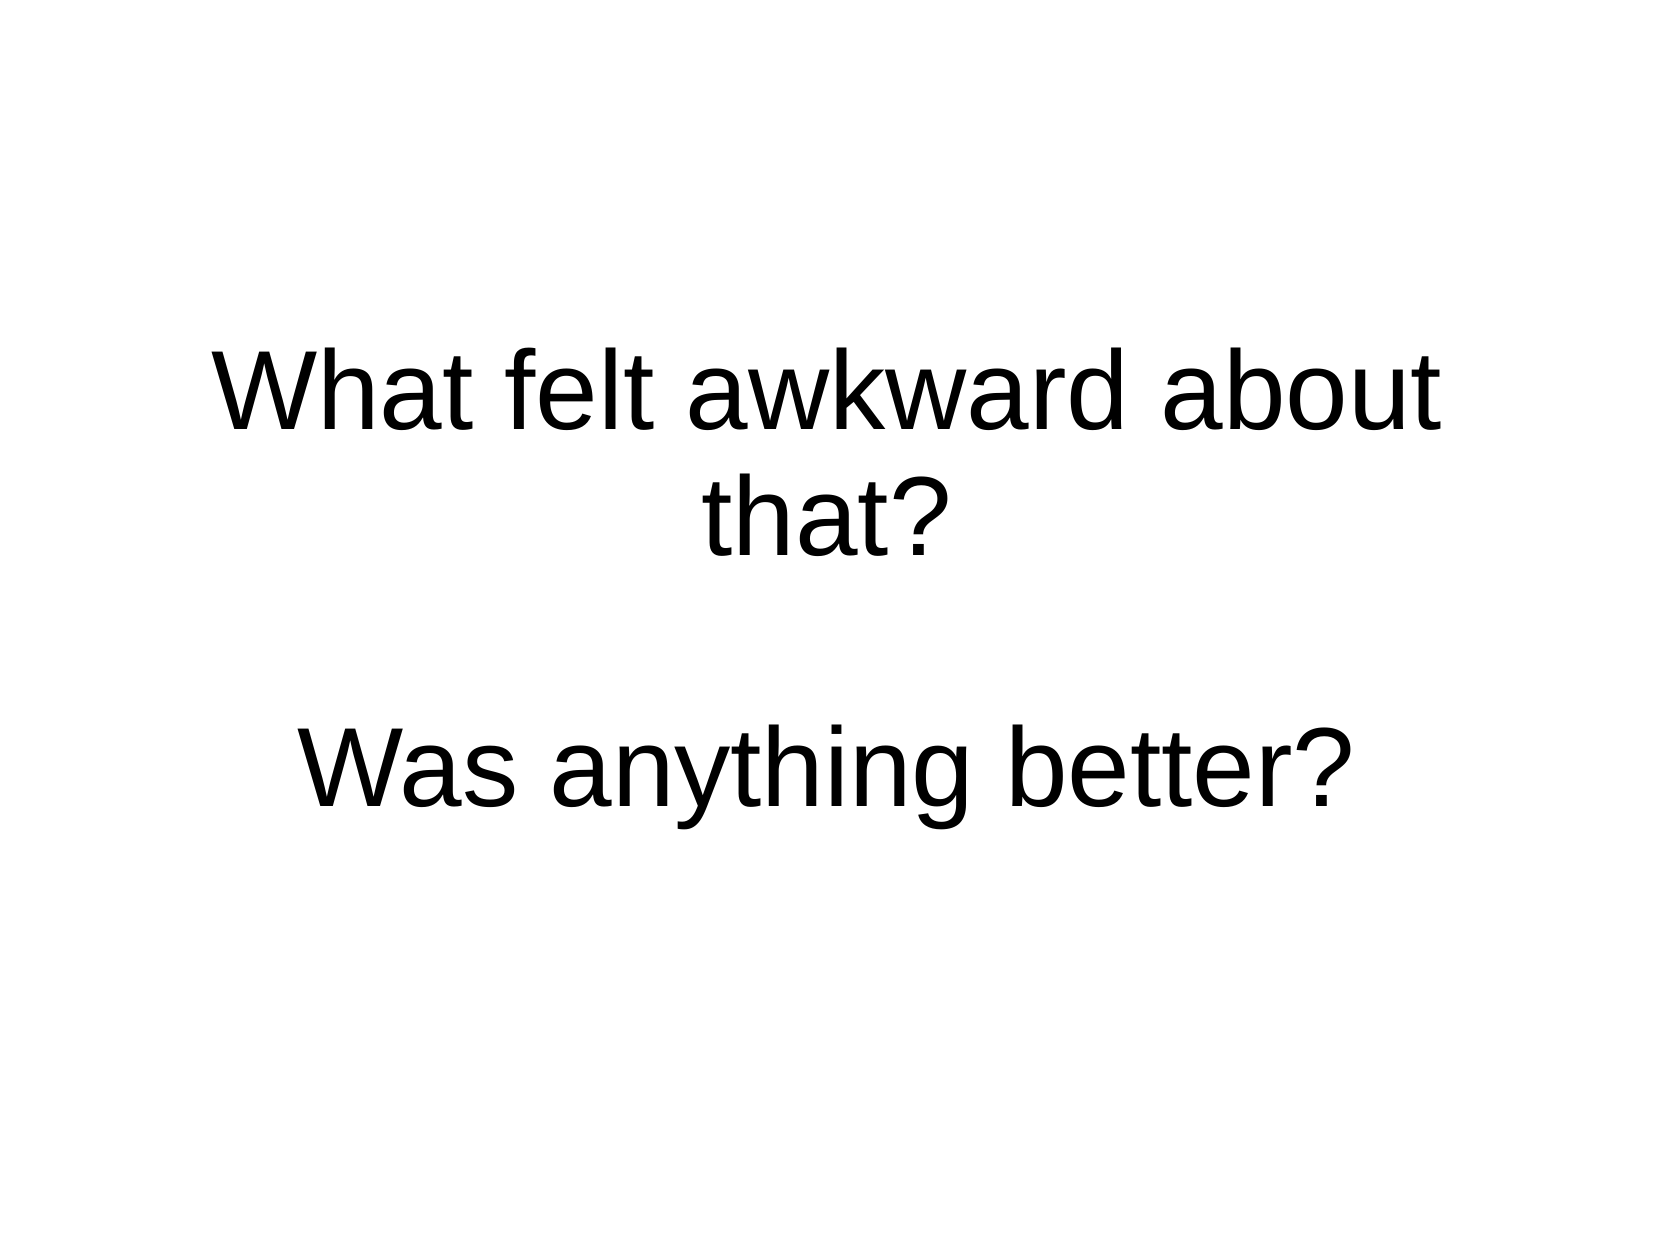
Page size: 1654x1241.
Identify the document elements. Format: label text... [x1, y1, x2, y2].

subtitle What felt awkward about that? Was anything better? [82, 49, 1571, 1109]
